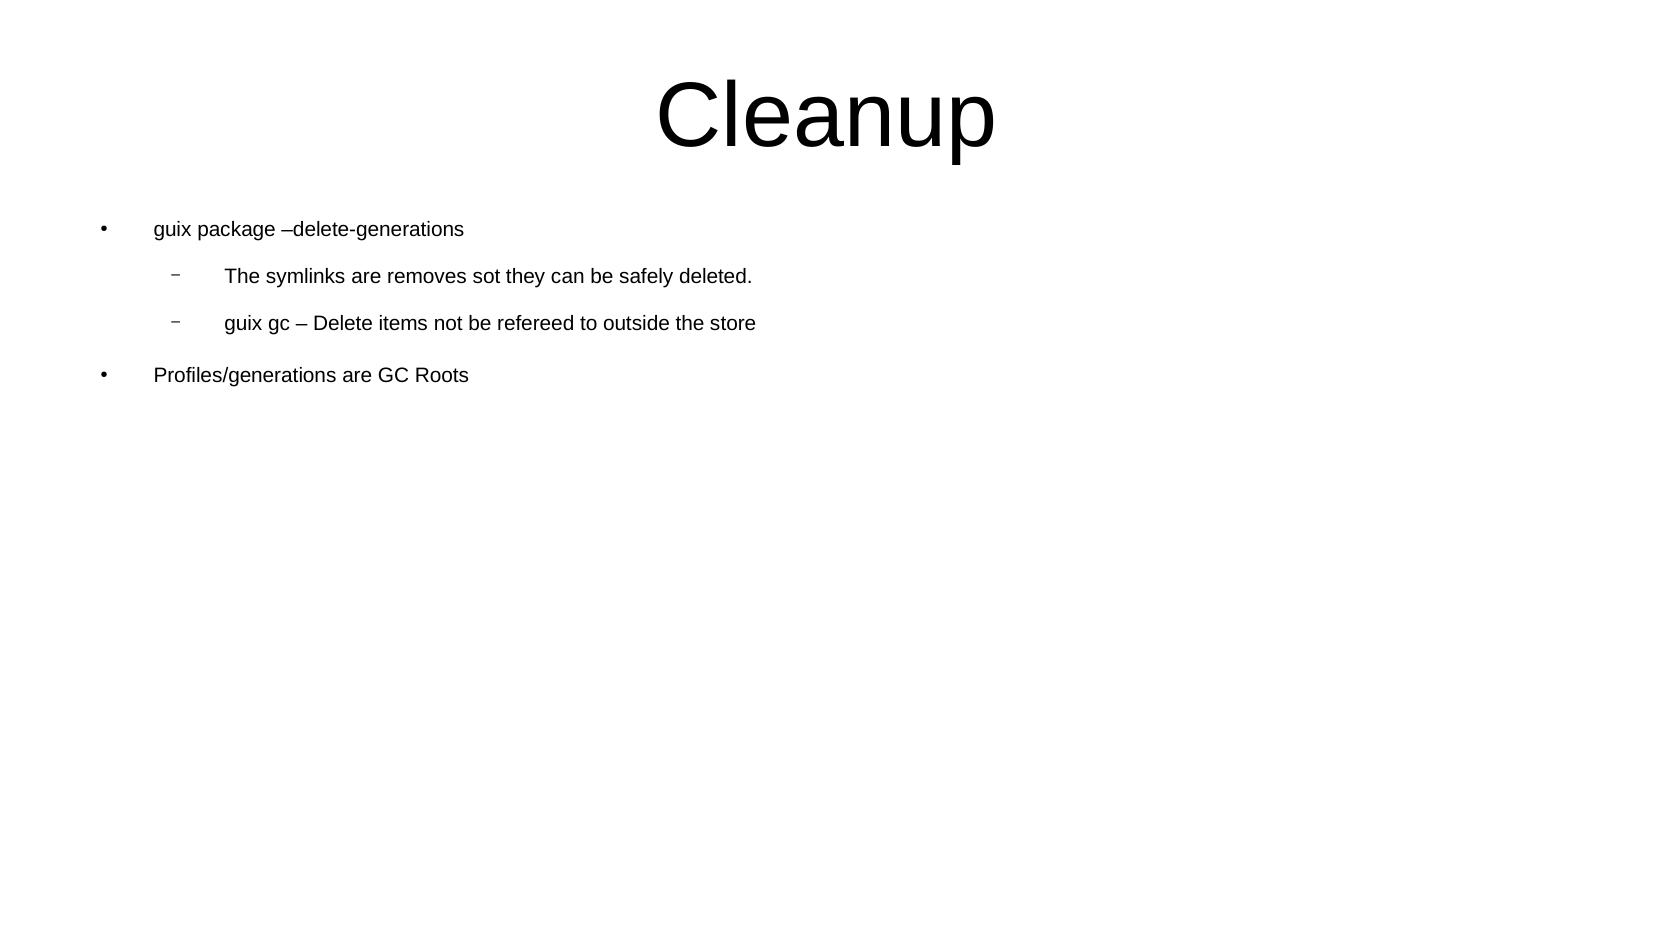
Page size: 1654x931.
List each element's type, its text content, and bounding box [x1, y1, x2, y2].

list guix package –delete-generations The symlinks are removes sot they can be safely deleted. guix gc – Delete items not be refereed to outside the store Profiles/generations are GC Roots [82, 217, 1571, 758]
title Cleanup [82, 37, 1571, 193]
